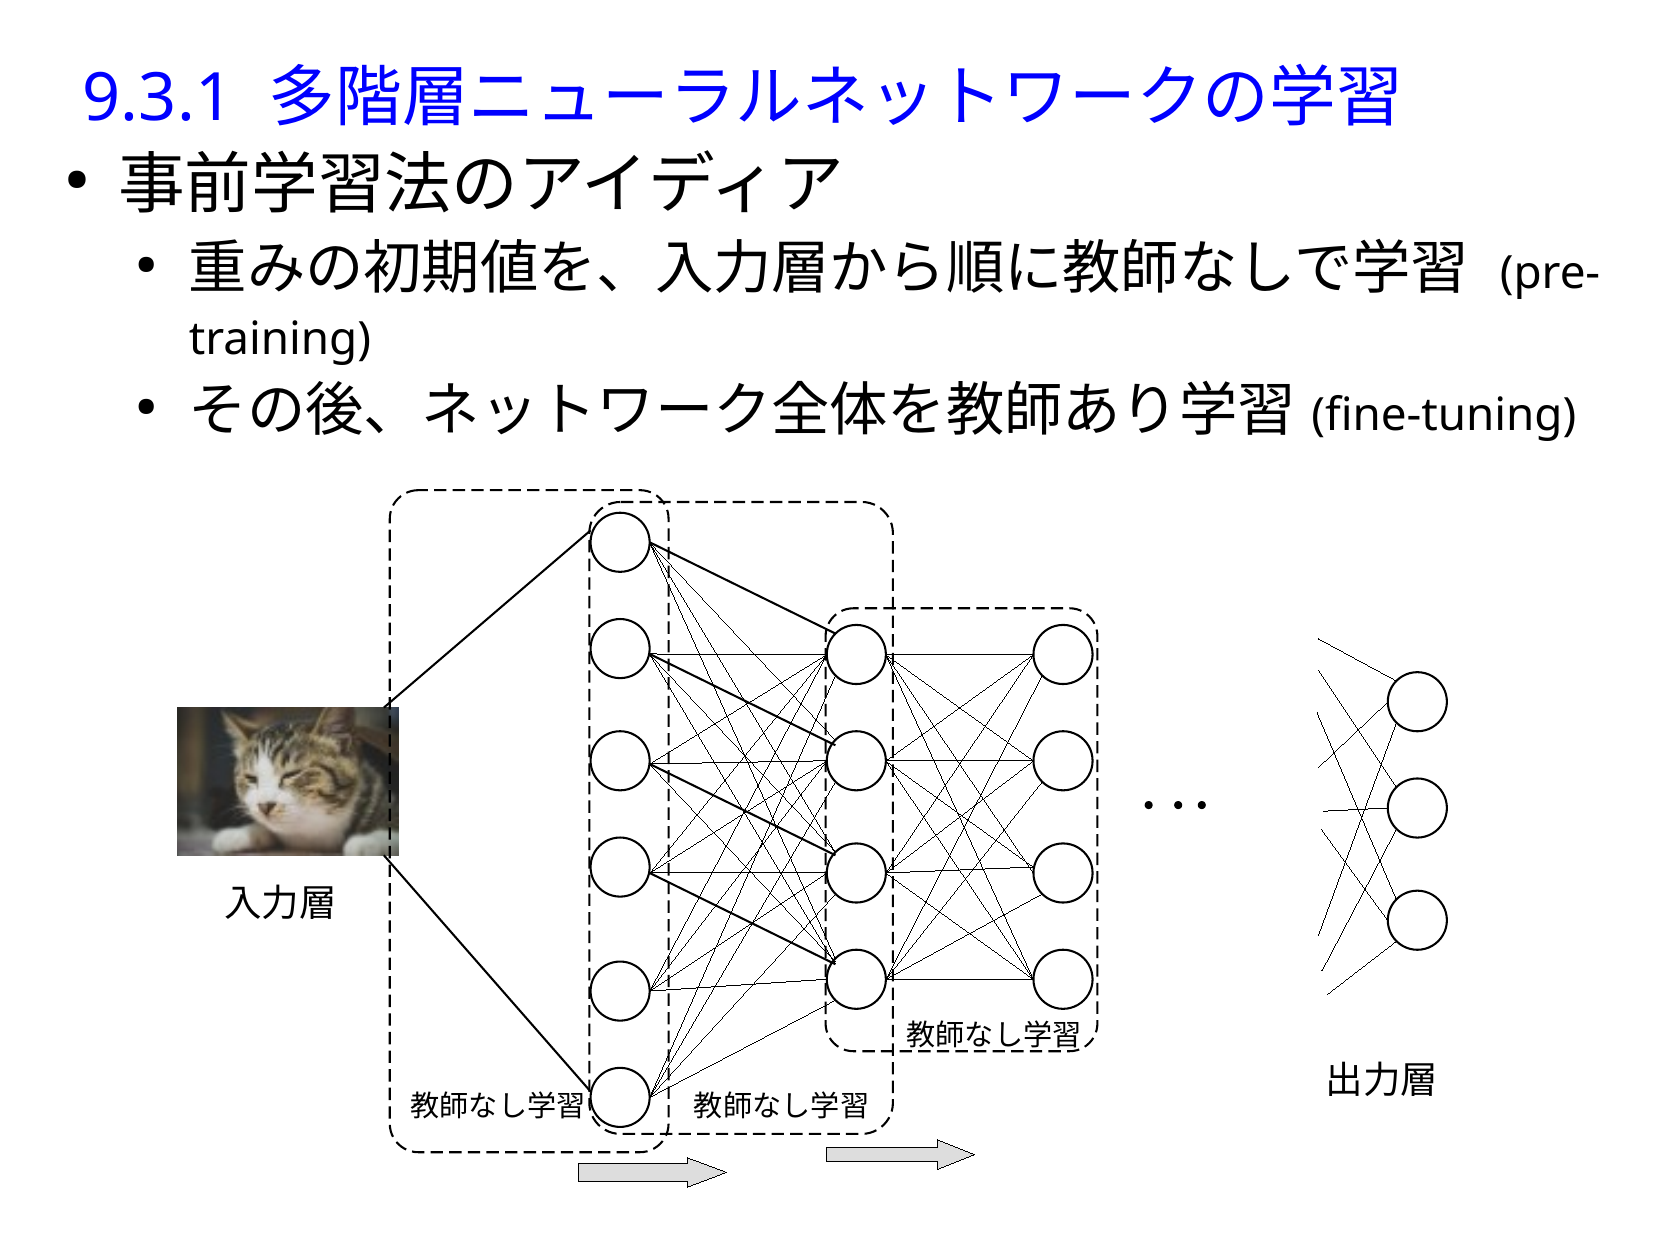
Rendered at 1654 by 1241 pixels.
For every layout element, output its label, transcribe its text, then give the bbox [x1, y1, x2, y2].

text_box [827, 624, 886, 685]
title 9.3.1 多階層ニューラルネットワークの学習 [82, 29, 1571, 135]
text_box [826, 731, 886, 791]
text_box [826, 949, 886, 1009]
text_box [1033, 624, 1093, 685]
text_box [1198, 802, 1205, 809]
text_box 教師なし学習 [679, 1075, 885, 1134]
text_box [590, 512, 650, 572]
text_box [591, 961, 650, 1021]
text_box 教師なし学習 [891, 1004, 1097, 1063]
text_box [1387, 672, 1447, 732]
text_box [590, 731, 650, 791]
text_box 出力層 [1234, 1032, 1530, 1121]
text_box [1033, 843, 1093, 903]
text_box 入力層 [194, 872, 367, 928]
text_box [826, 843, 886, 903]
text_box [1033, 949, 1093, 1004]
picture [177, 707, 399, 856]
text_box [1145, 802, 1152, 809]
text_box [578, 1157, 727, 1188]
list 事前学習法のアイディア 重みの初期値を、入力層から順に教師なしで学習 (pre-training) その後、ネットワーク全体を教師あり学習(fine-tuning) [47, 135, 1613, 856]
text_box [1387, 890, 1447, 950]
text_box [590, 619, 650, 679]
text_box [826, 1139, 975, 1170]
text_box [1175, 802, 1182, 809]
text_box [1387, 778, 1447, 838]
text_box [1033, 731, 1093, 791]
text_box [600, 1067, 650, 1127]
text_box [590, 837, 650, 897]
text_box 教師なし学習 [395, 1075, 614, 1140]
